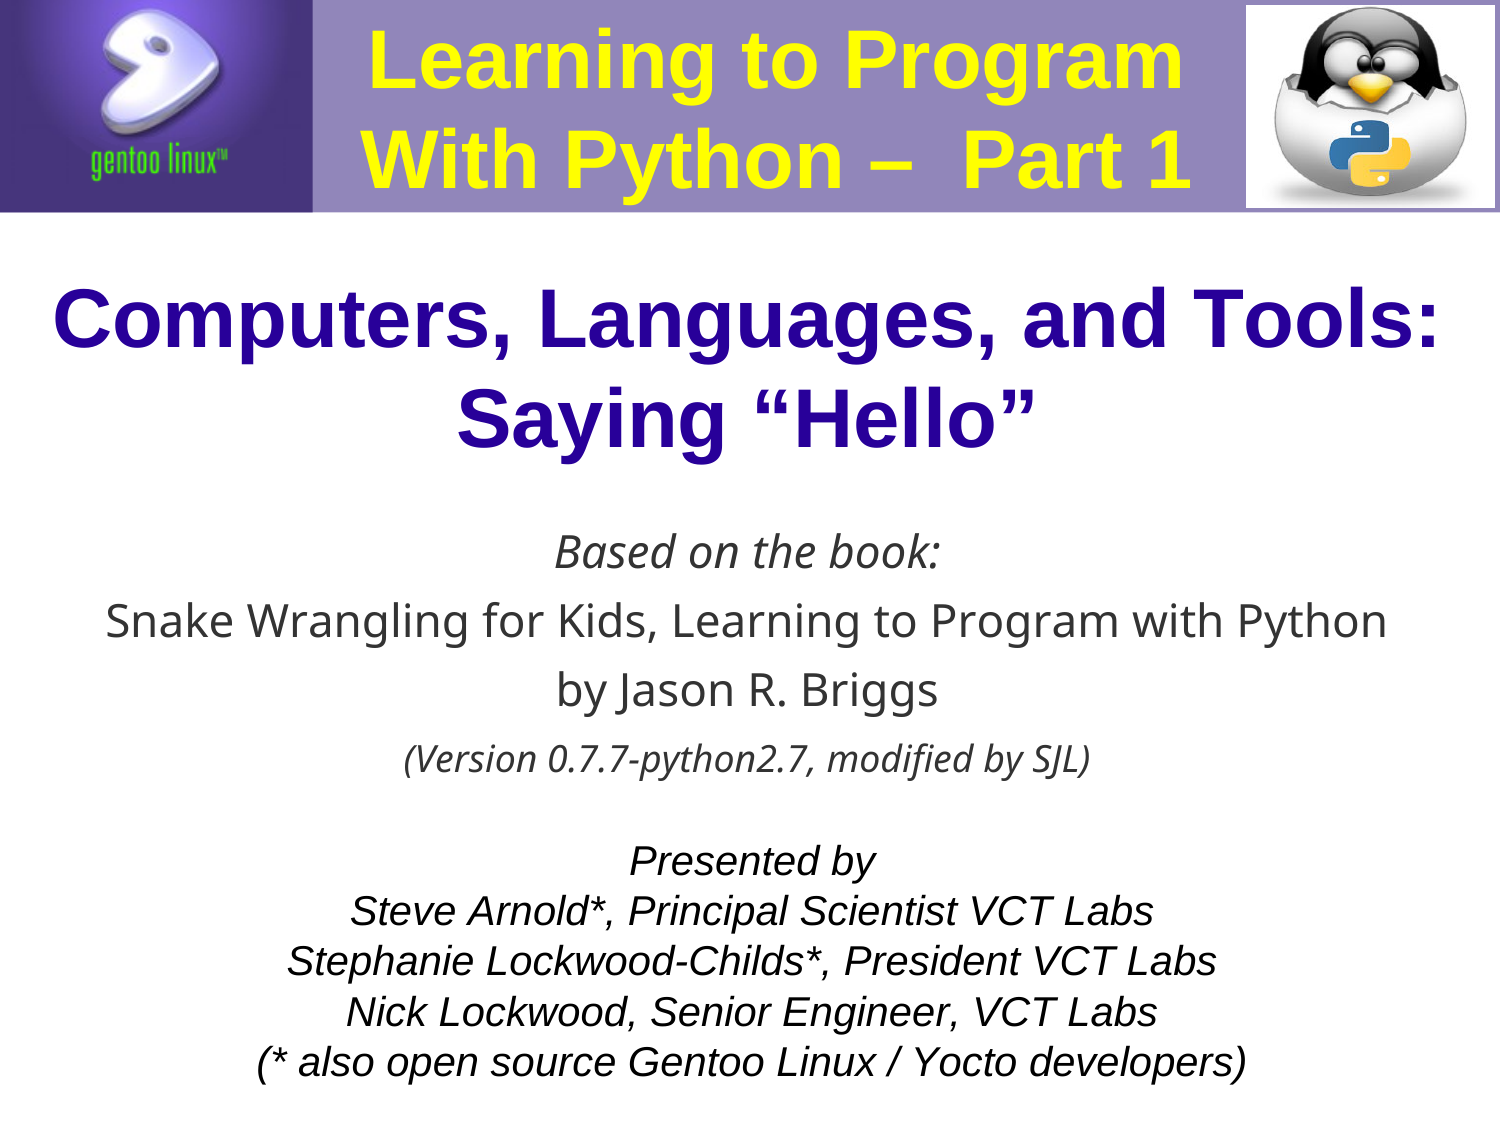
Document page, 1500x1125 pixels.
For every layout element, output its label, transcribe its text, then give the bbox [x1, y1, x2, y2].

title Computers, Languages, and Tools: Saying “Hello” [26, 241, 1469, 490]
picture [0, 0, 302, 184]
title Learning to Program With Python – Part 1 [319, 2, 1235, 211]
picture [1246, 5, 1495, 208]
text_box Presented by Steve Arnold*, Principal Scientist VCT Labs Stephanie Lockwood-Childs*, President VCT Labs Nick Lockwood, Senior Engineer, VCT Labs (* also open source Gentoo Linux / Yocto developers) [27, 834, 1478, 1093]
subtitle Based on the book: Snake Wrangling for Kids, Learning to Program with Python by Jason R. Briggs (Version 0.7.7-python2.7, modified by SJL) [25, 514, 1470, 789]
